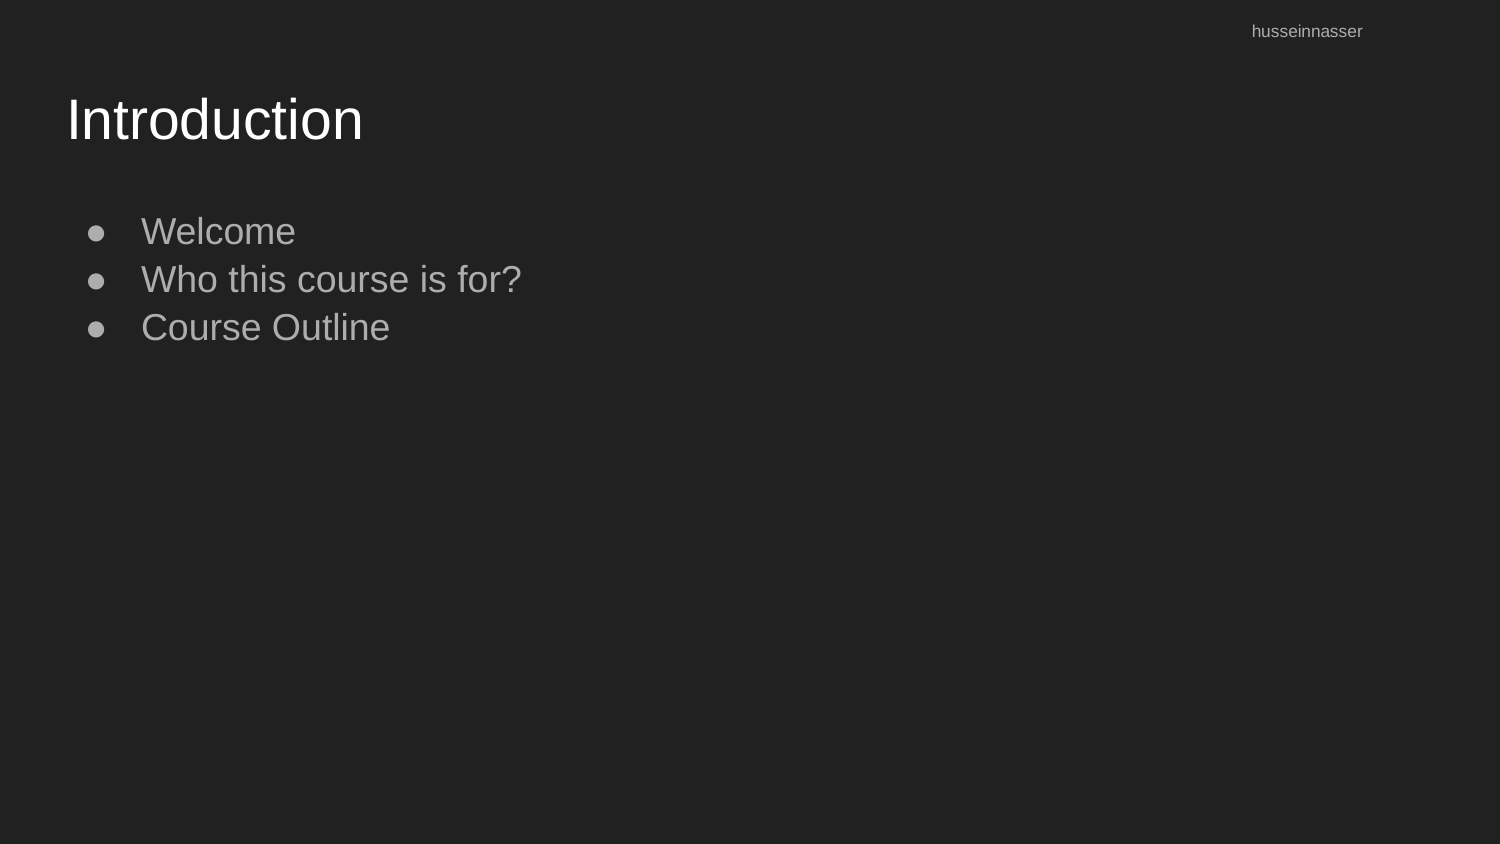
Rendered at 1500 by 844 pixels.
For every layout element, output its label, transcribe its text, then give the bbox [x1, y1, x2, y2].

list Welcome Who this course is for? Course Outline [51, 189, 1449, 750]
subtitle husseinnasser [1236, 11, 1492, 53]
title Introduction [51, 72, 1449, 167]
